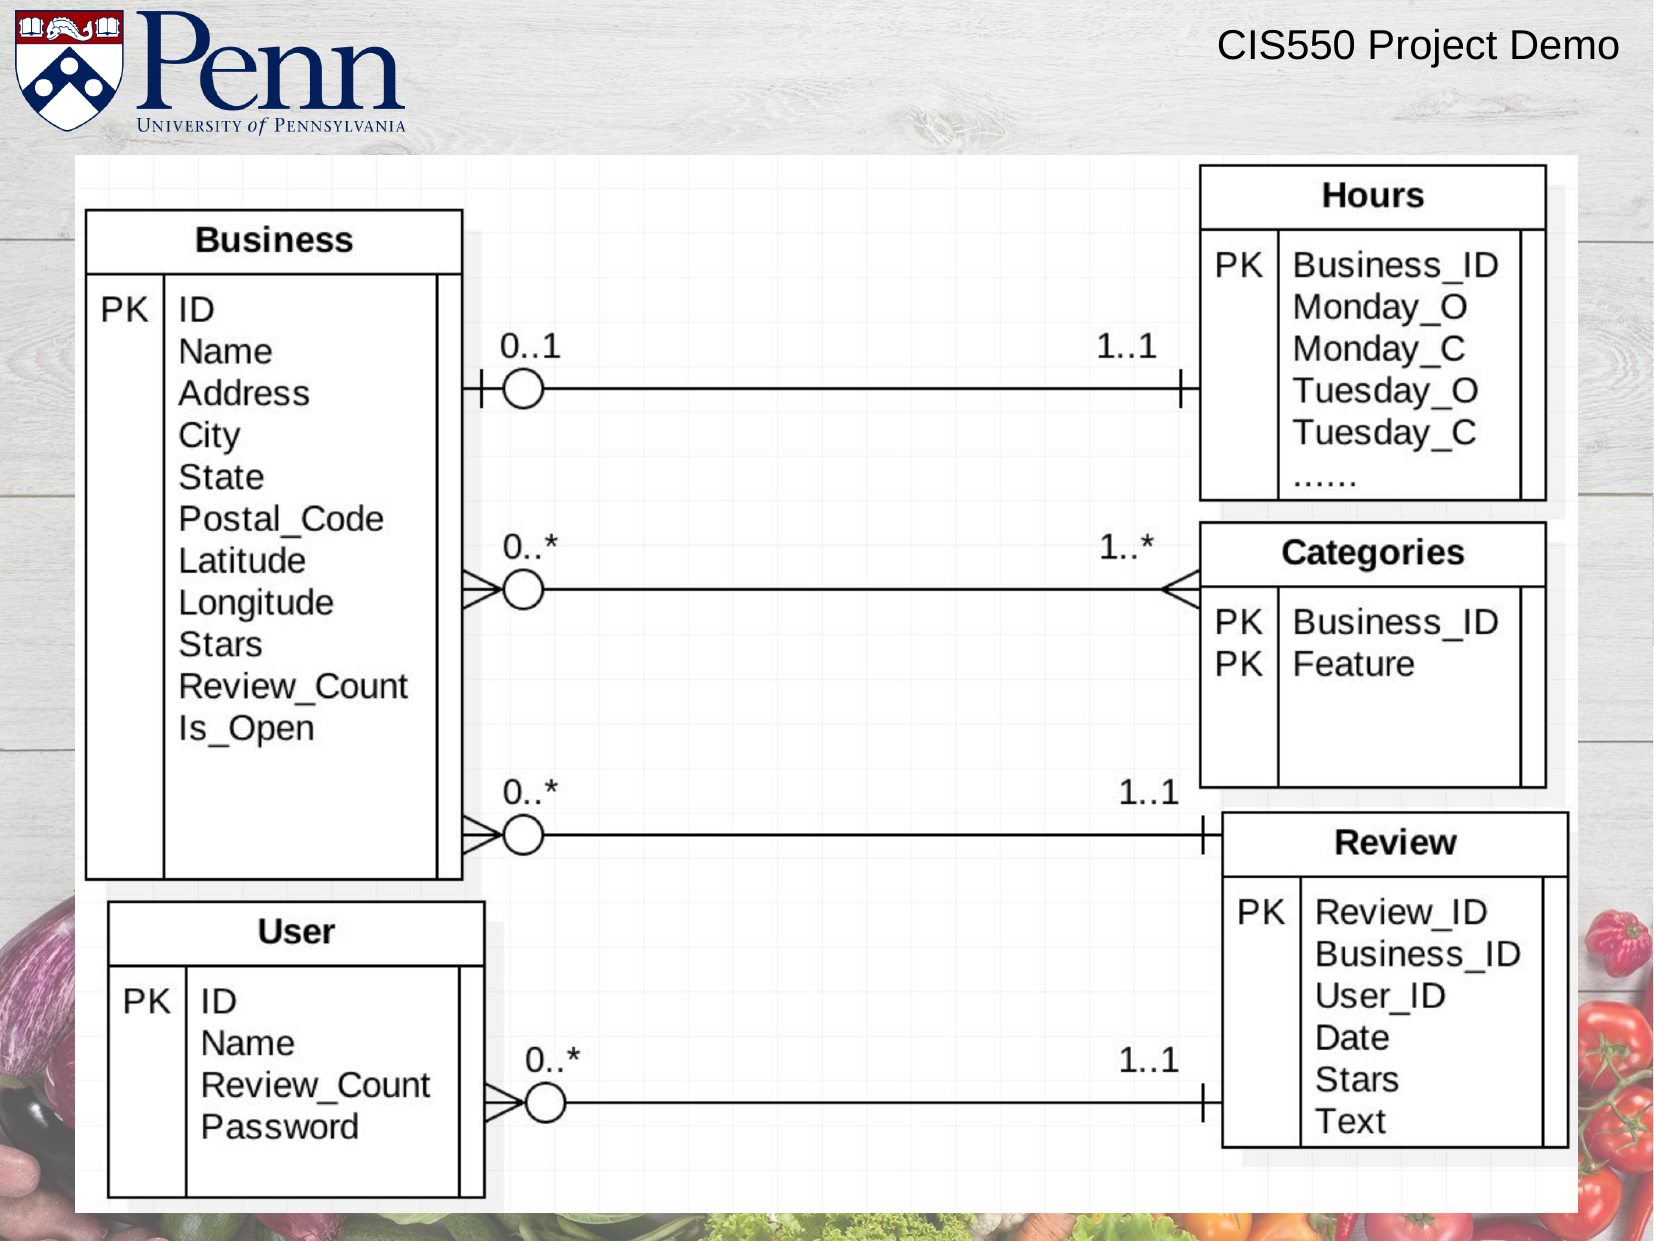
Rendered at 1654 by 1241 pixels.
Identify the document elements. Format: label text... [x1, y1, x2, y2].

text_box CIS550 Project Demo [1202, 10, 1639, 76]
picture [0, 0, 1654, 1241]
